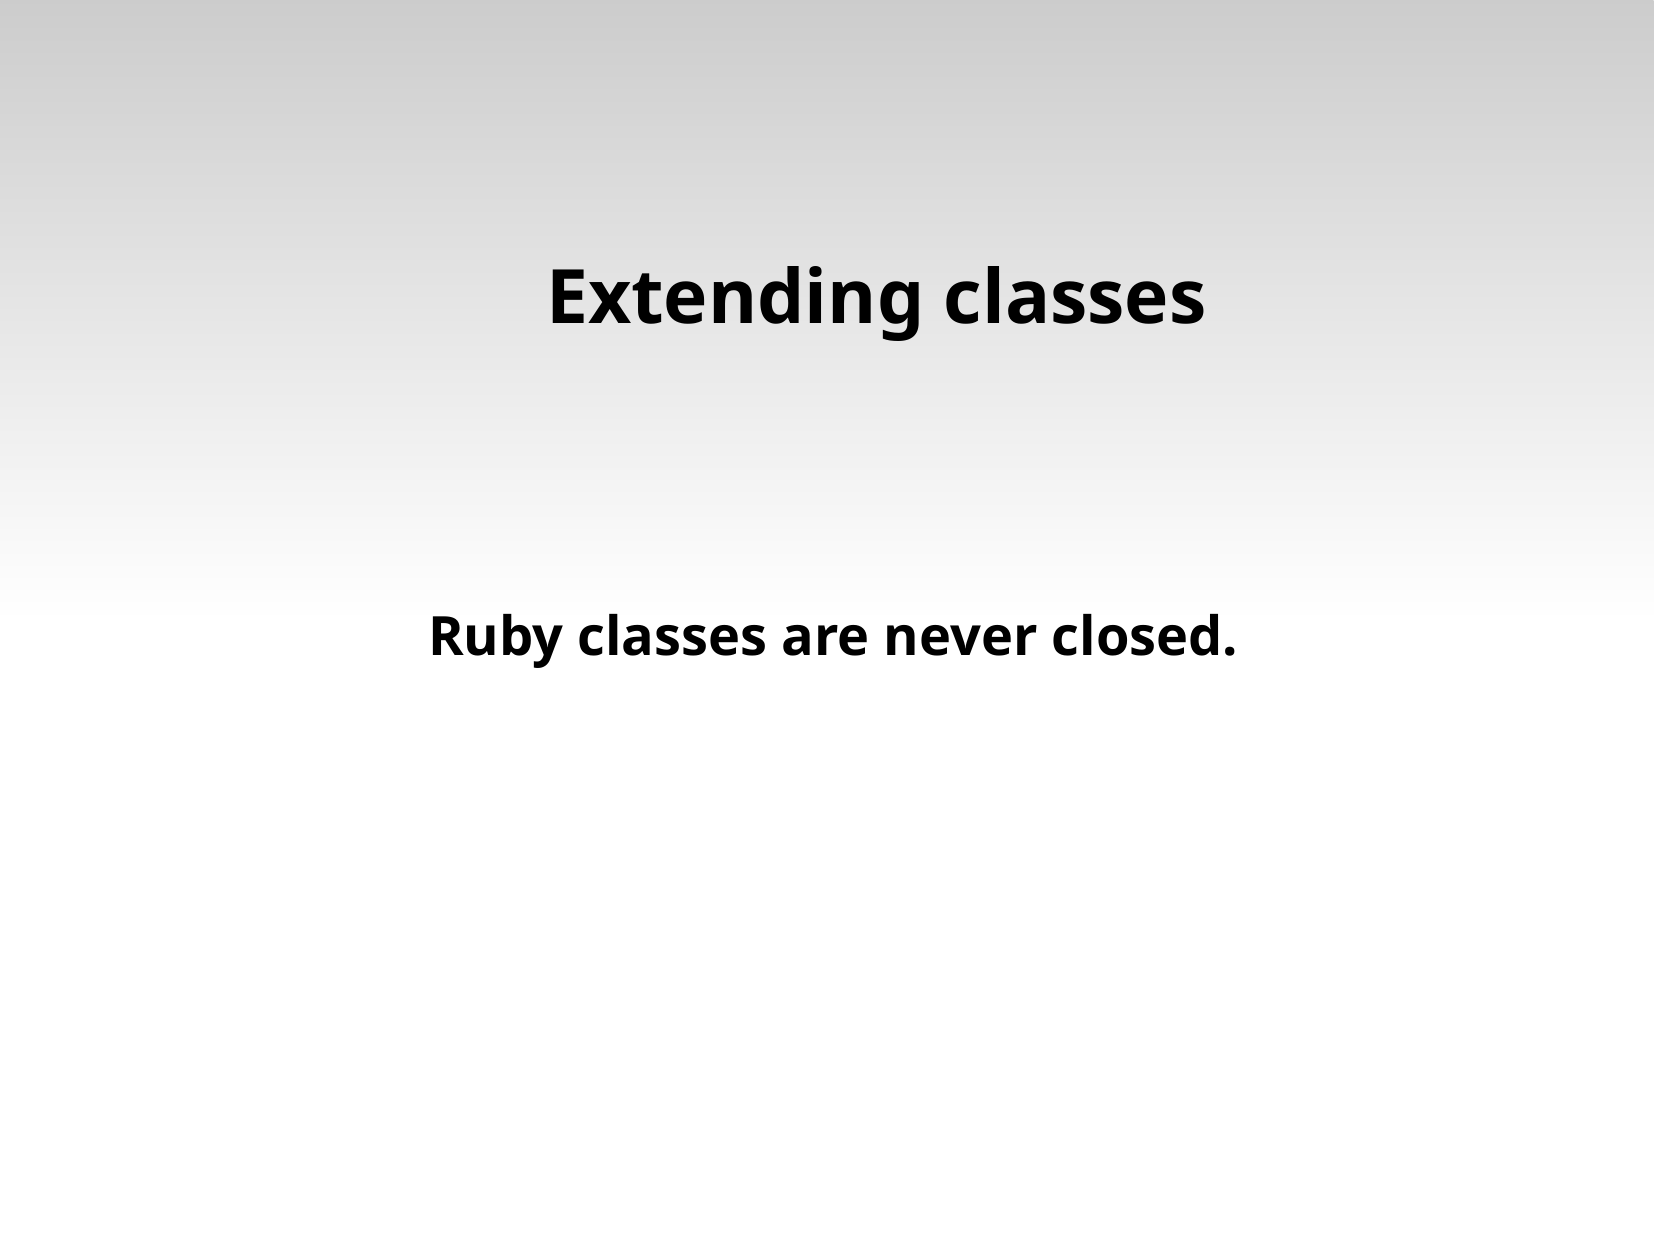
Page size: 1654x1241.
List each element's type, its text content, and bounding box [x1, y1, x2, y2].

text_box Ruby classes are never closed. [413, 590, 1437, 736]
text_box Extending classes [531, 236, 1202, 342]
